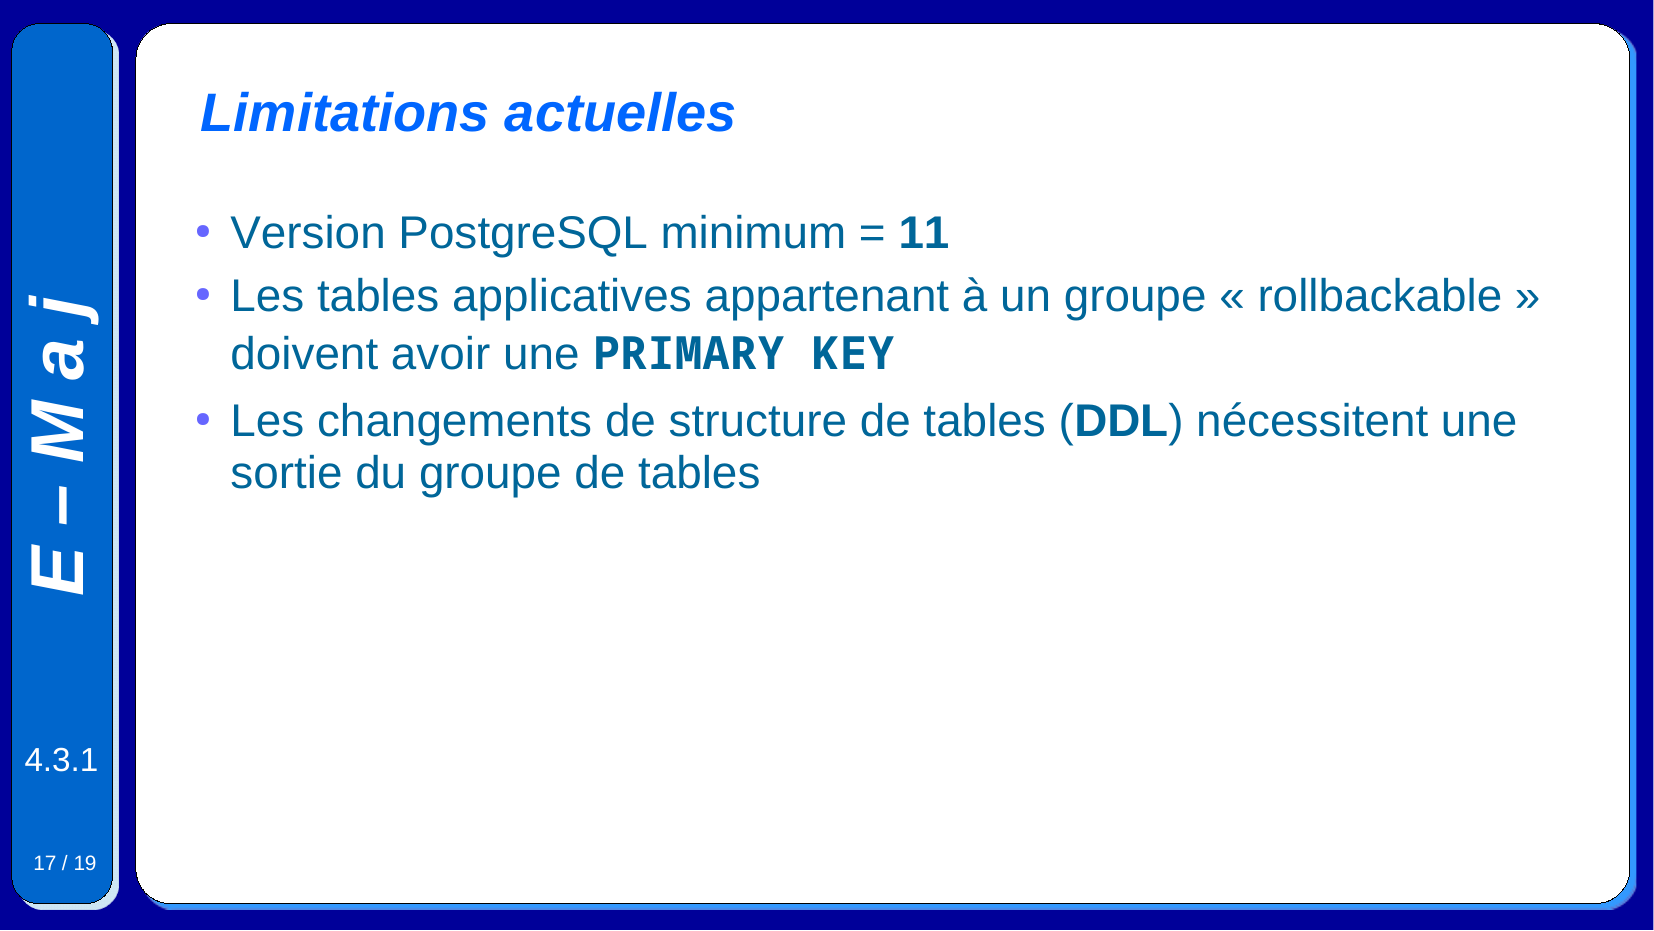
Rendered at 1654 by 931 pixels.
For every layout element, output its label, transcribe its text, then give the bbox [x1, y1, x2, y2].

title Limitations actuelles [200, 34, 1575, 191]
list Version PostgreSQL minimum = 11 Les tables applicatives appartenant à un groupe « rollbackable » doivent avoir une PRIMARY KEY Les changements de structure de tables (DDL) nécessitent une sortie du groupe de tables [177, 206, 1587, 827]
